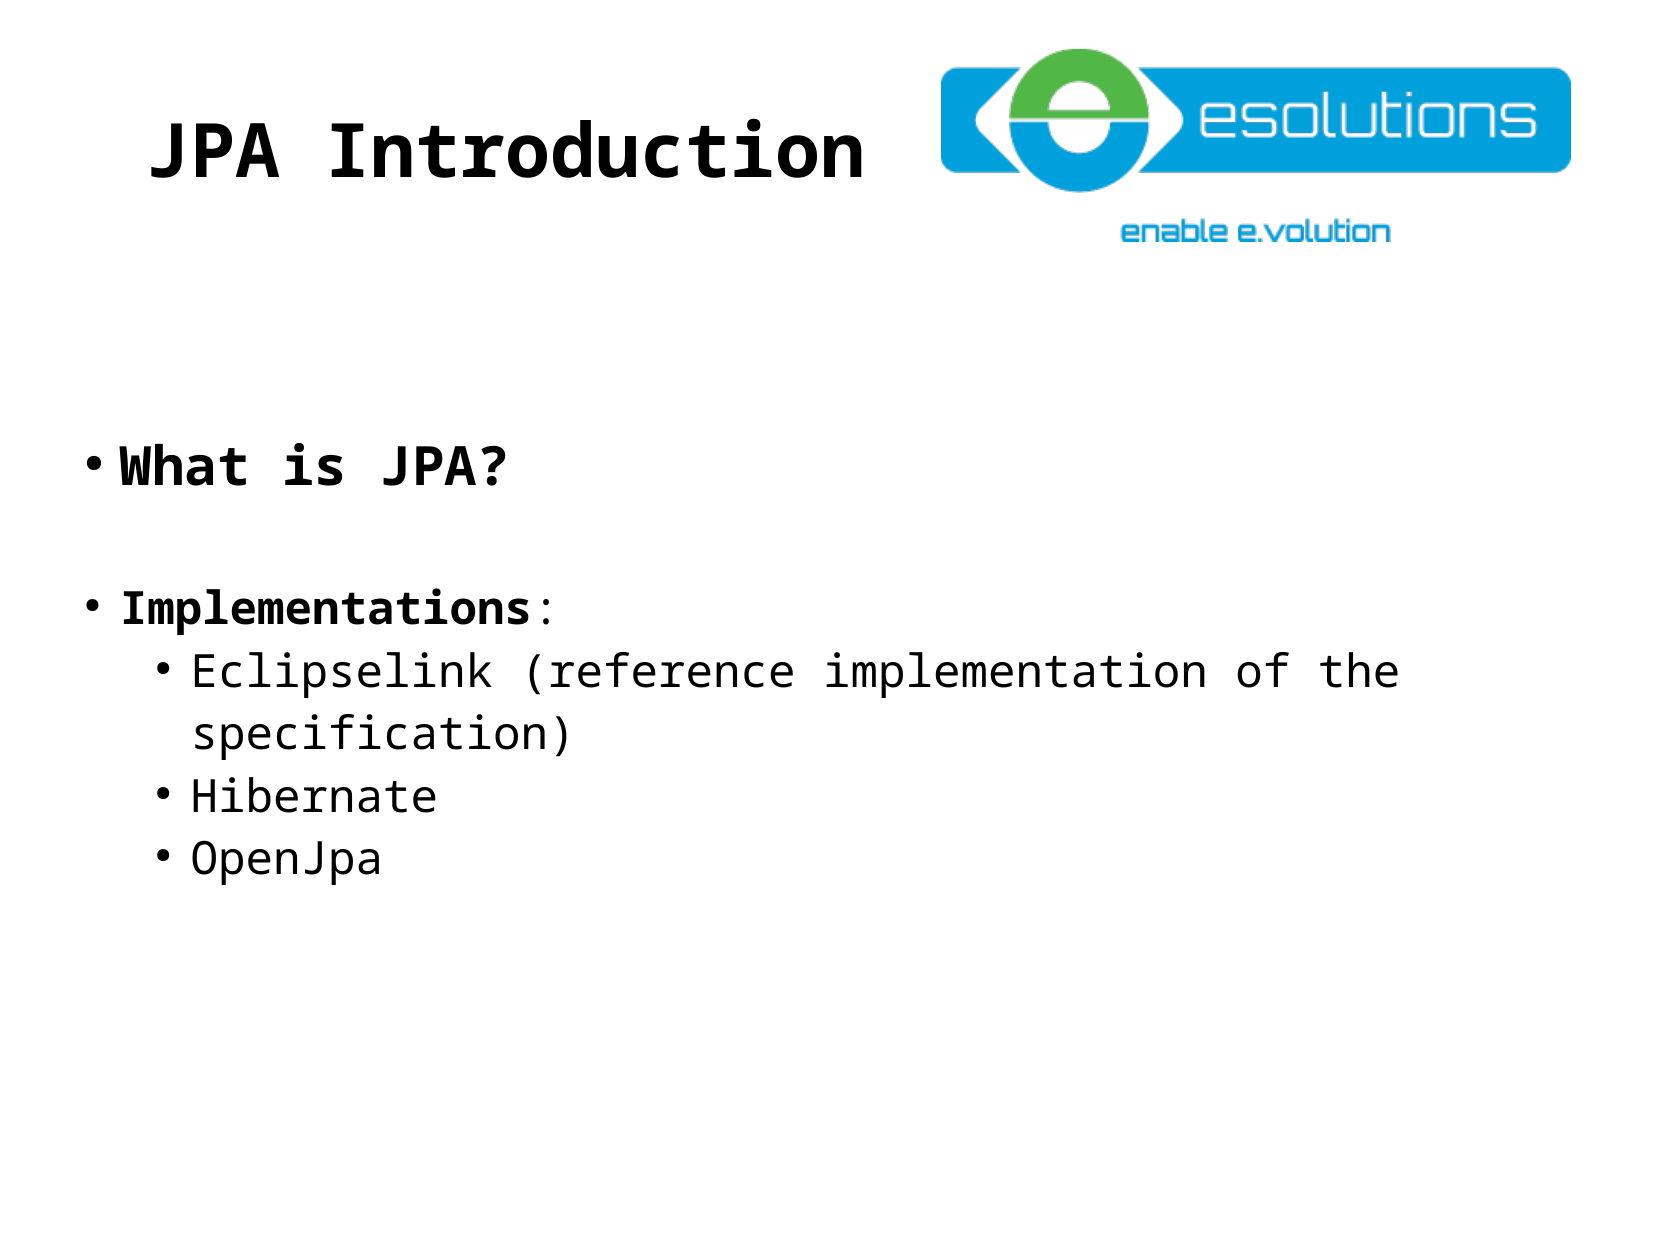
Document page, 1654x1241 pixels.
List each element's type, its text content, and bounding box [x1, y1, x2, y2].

picture [1201, 103, 1236, 137]
picture [1341, 103, 1377, 137]
title JPA Introduction [94, 56, 918, 240]
picture [1213, 228, 1224, 232]
picture [1419, 103, 1454, 137]
picture [1242, 228, 1252, 232]
picture [1460, 103, 1495, 137]
picture [1146, 228, 1155, 242]
picture [1126, 228, 1136, 232]
picture [1185, 228, 1195, 238]
picture [1356, 228, 1367, 238]
picture [1382, 92, 1401, 137]
picture [941, 49, 1571, 242]
picture [1501, 103, 1537, 137]
picture [1323, 92, 1335, 137]
picture [1283, 103, 1318, 137]
picture [1242, 103, 1277, 137]
text_box What is JPA? Implementations: Eclipselink (reference implementation of the specification) Hibernate OpenJpa [84, 270, 1573, 1069]
picture [1406, 103, 1412, 137]
picture [1376, 228, 1386, 242]
